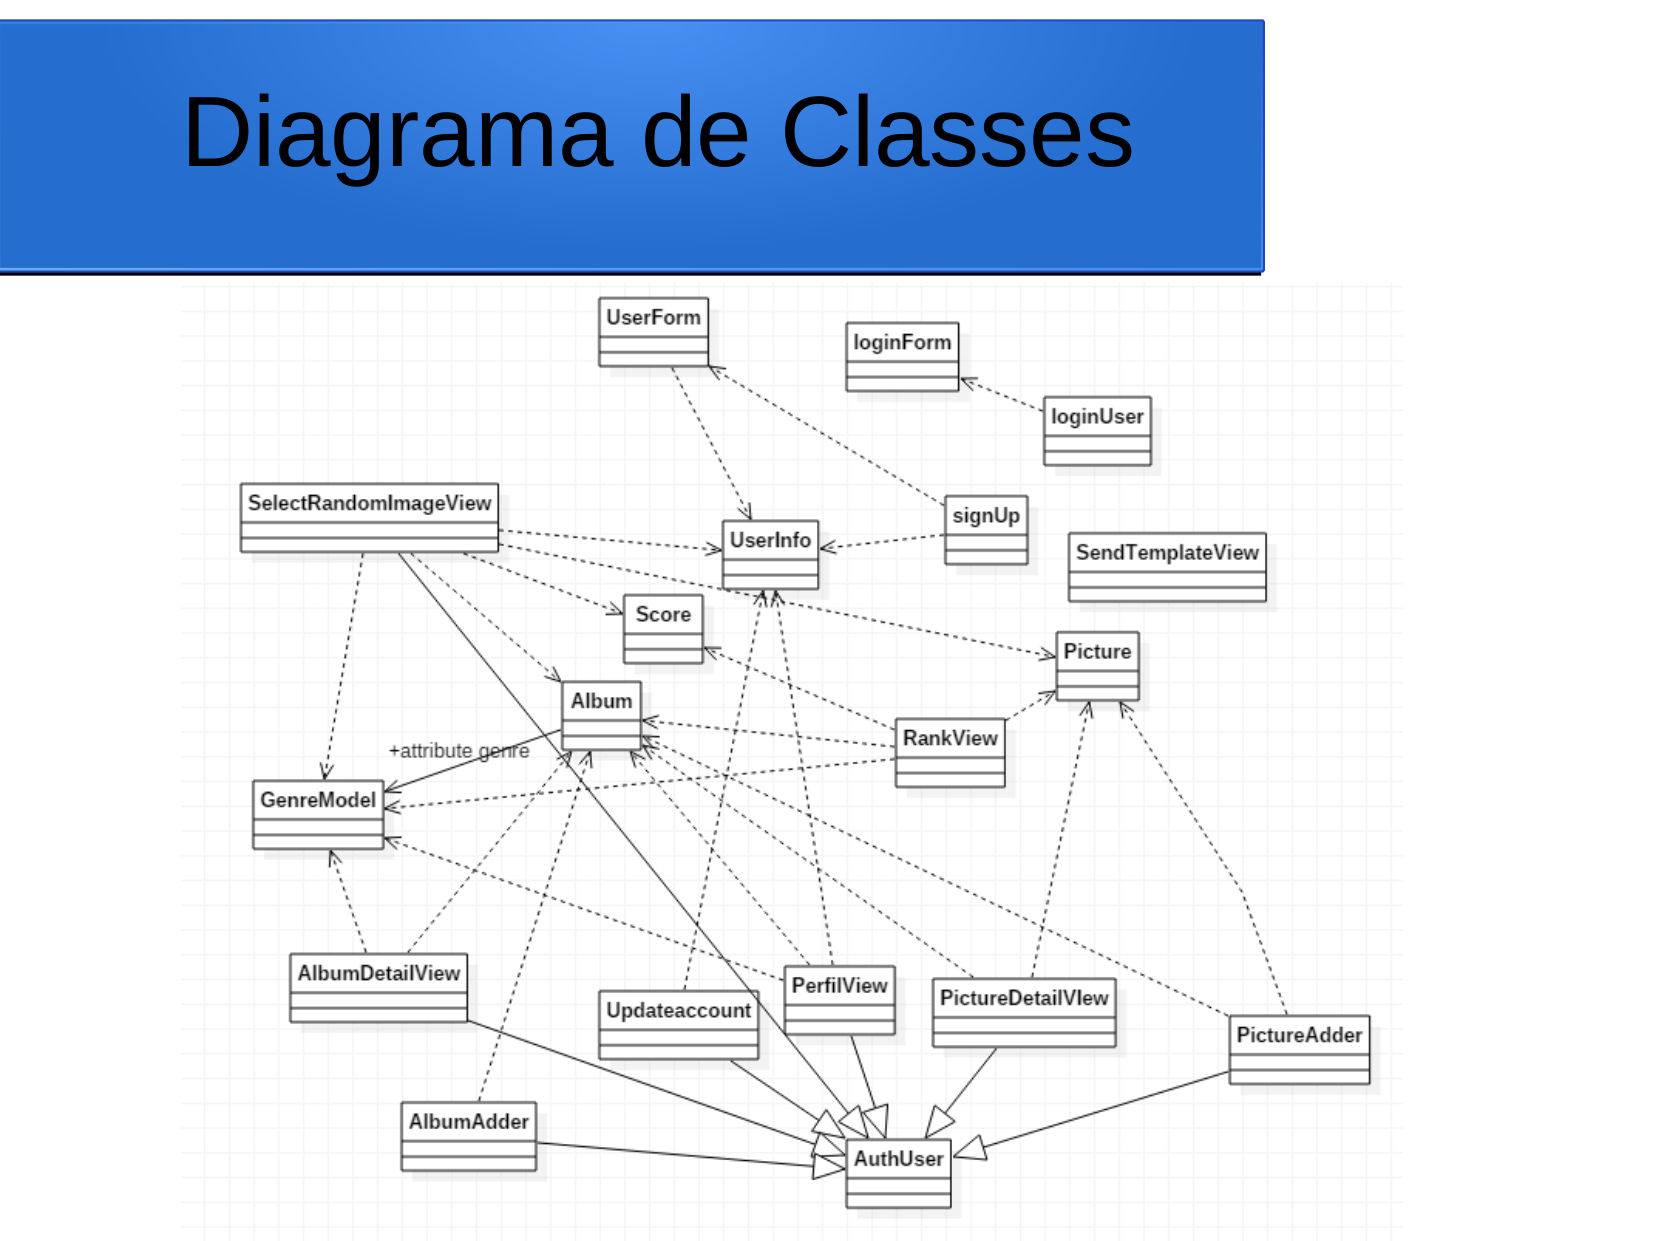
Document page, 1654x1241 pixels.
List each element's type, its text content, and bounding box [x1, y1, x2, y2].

title Diagrama de Classes [82, 0, 1235, 336]
picture [181, 283, 1451, 1241]
